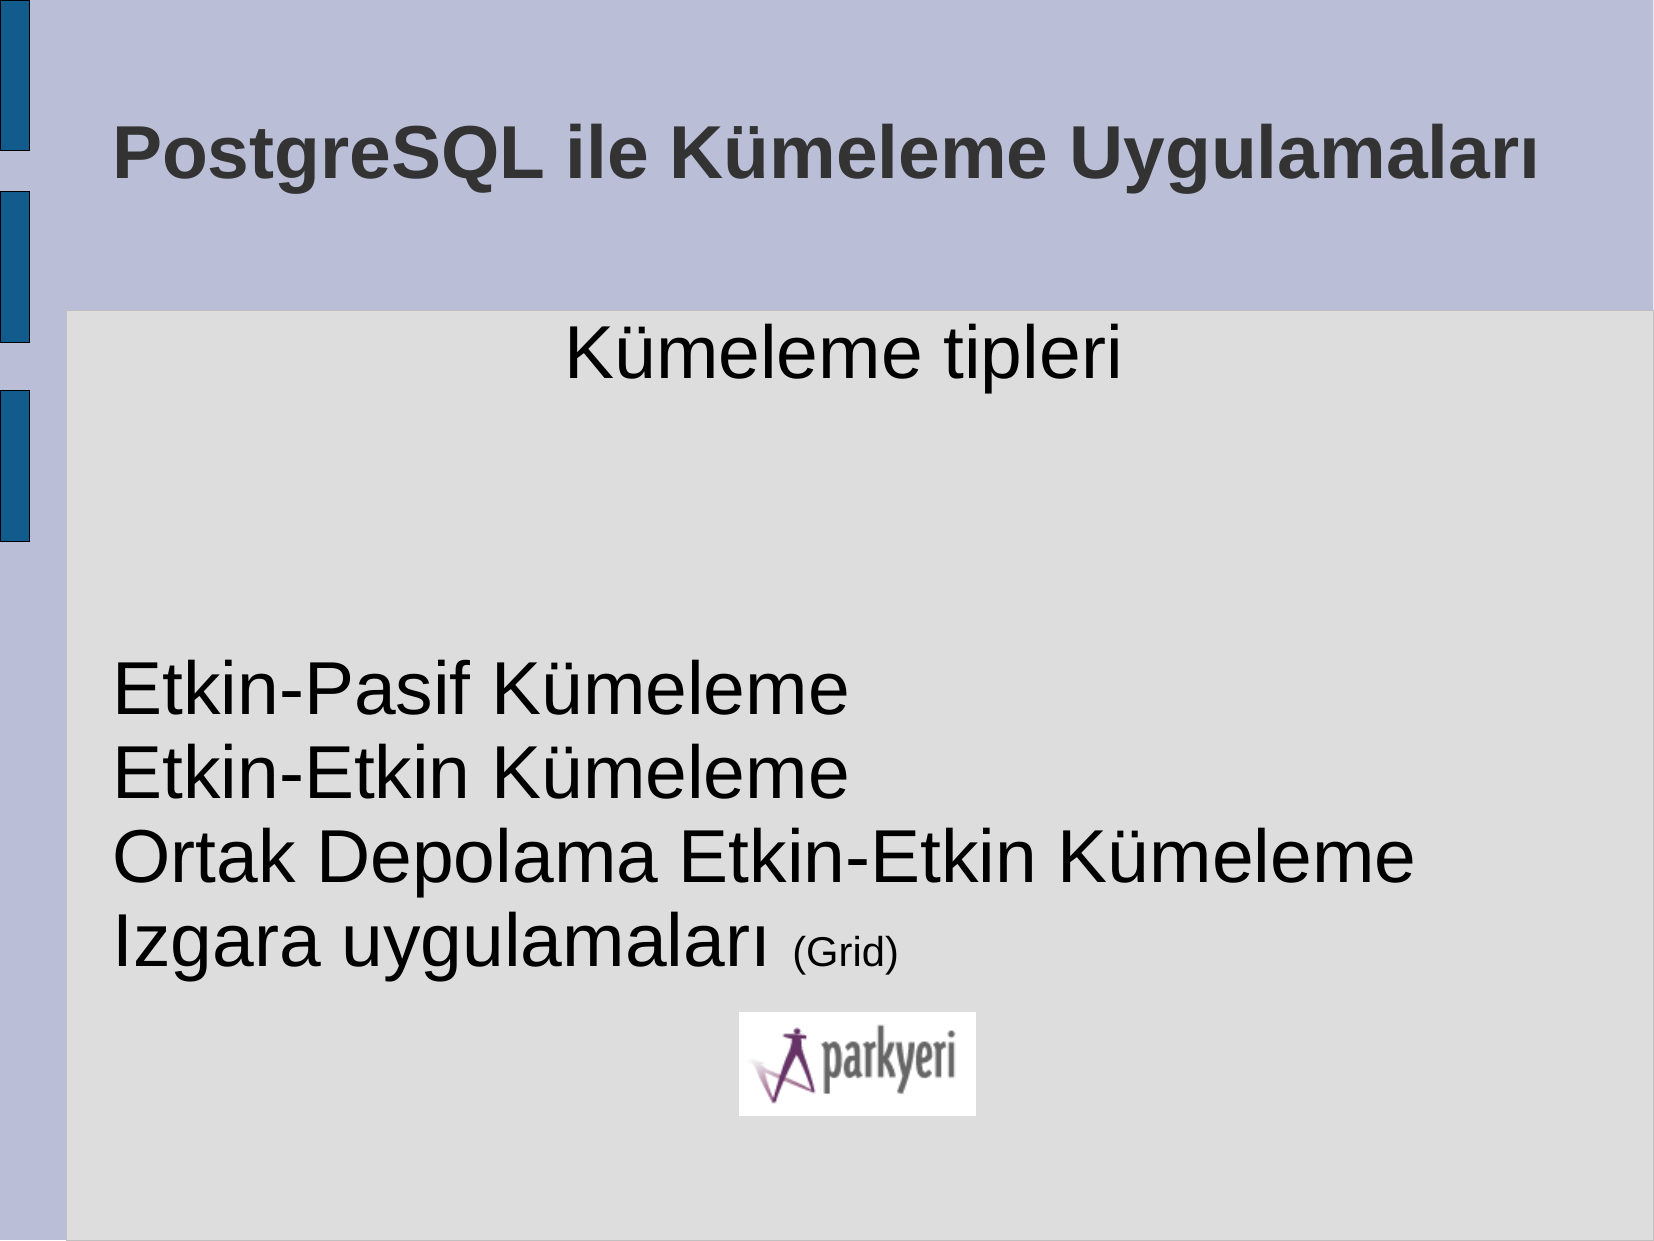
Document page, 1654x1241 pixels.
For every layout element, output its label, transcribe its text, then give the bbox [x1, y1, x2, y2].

title PostgreSQL ile Kümeleme Uygulamaları [82, 56, 1571, 250]
picture [739, 1012, 976, 1116]
subtitle Kümeleme tipleri Etkin-Pasif Kümeleme Etkin-Etkin Kümeleme Ortak Depolama Etkin-Etkin Kümeleme Izgara uygulamaları (Grid) [112, 340, 1576, 953]
